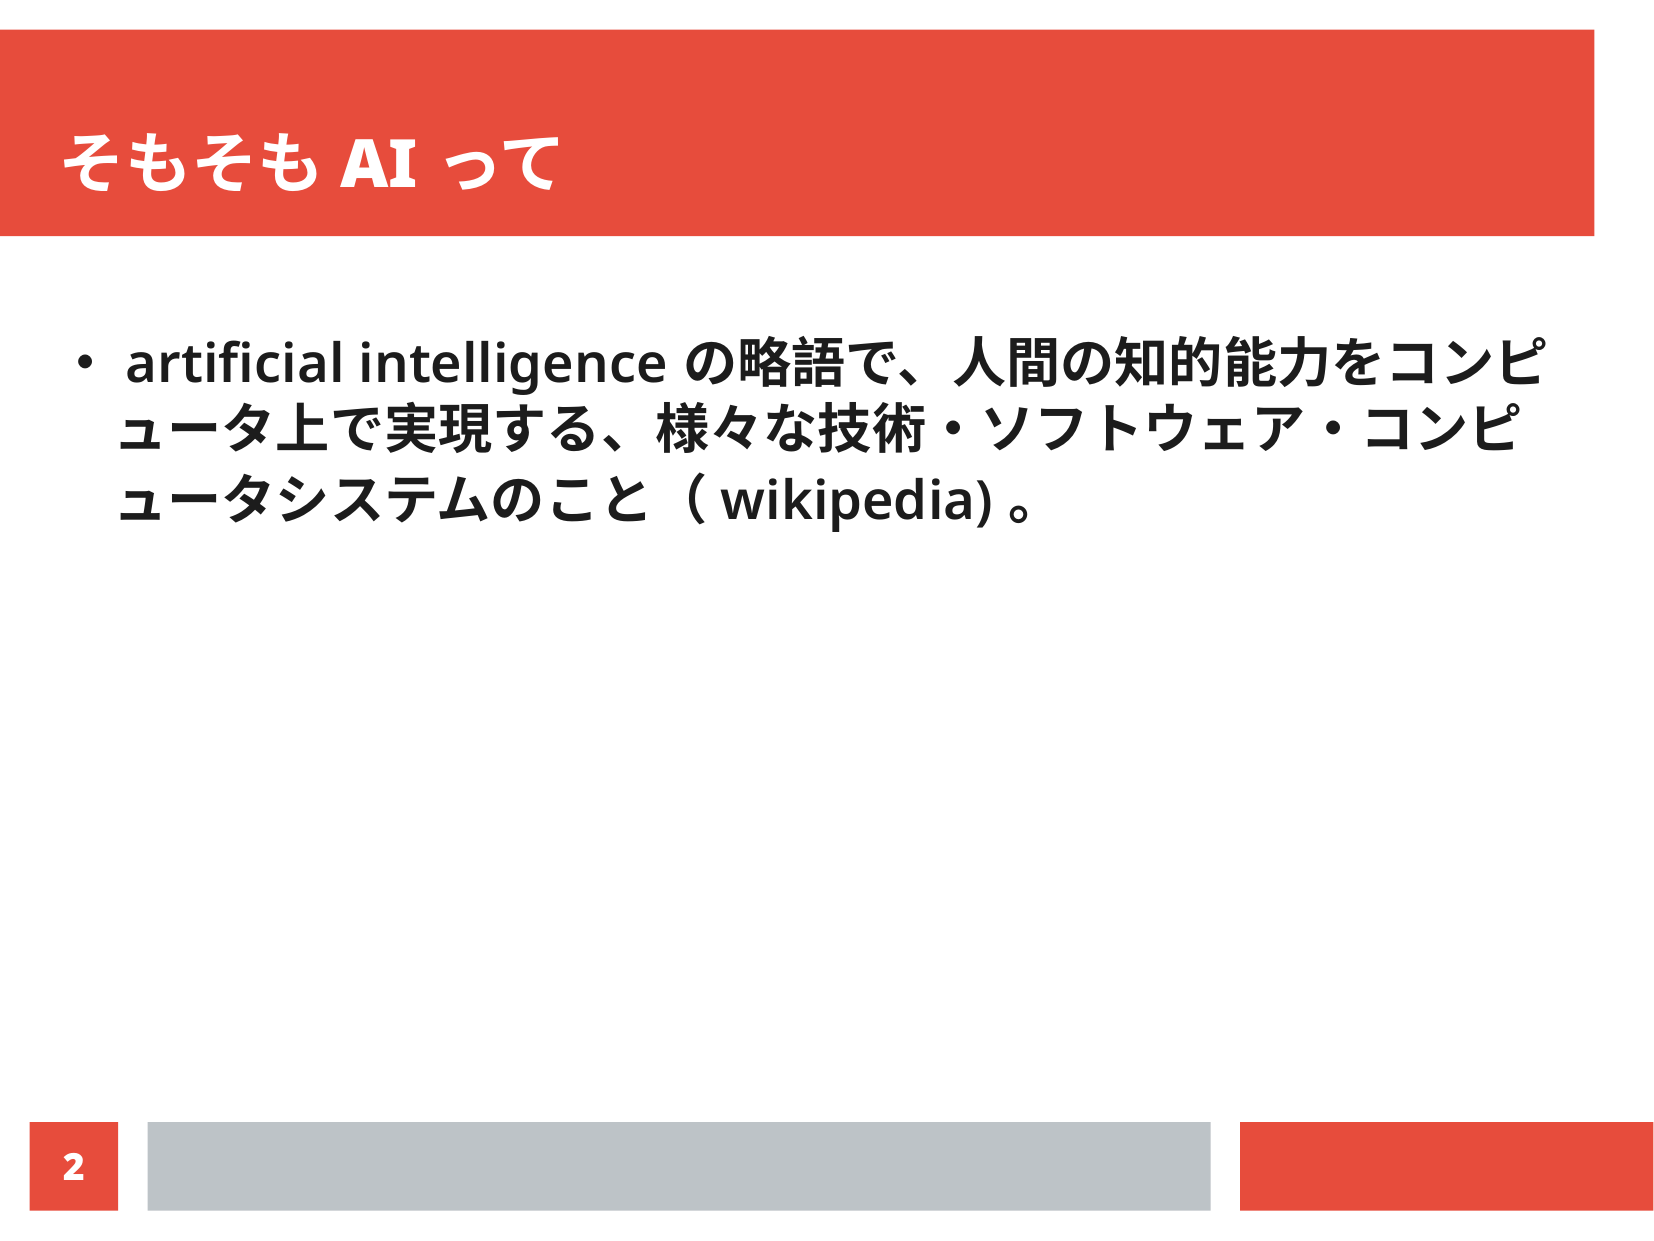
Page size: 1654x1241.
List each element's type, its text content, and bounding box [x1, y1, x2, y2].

list ・artificial intelligenceの略語で、人間の知的能力をコンピ ュータ上で実現する、様々な技術・ソフトウェア・コンピ ュータシステムのこと（wikipedia)。 [59, 324, 1565, 1093]
title そもそもAIって [59, 59, 1595, 207]
